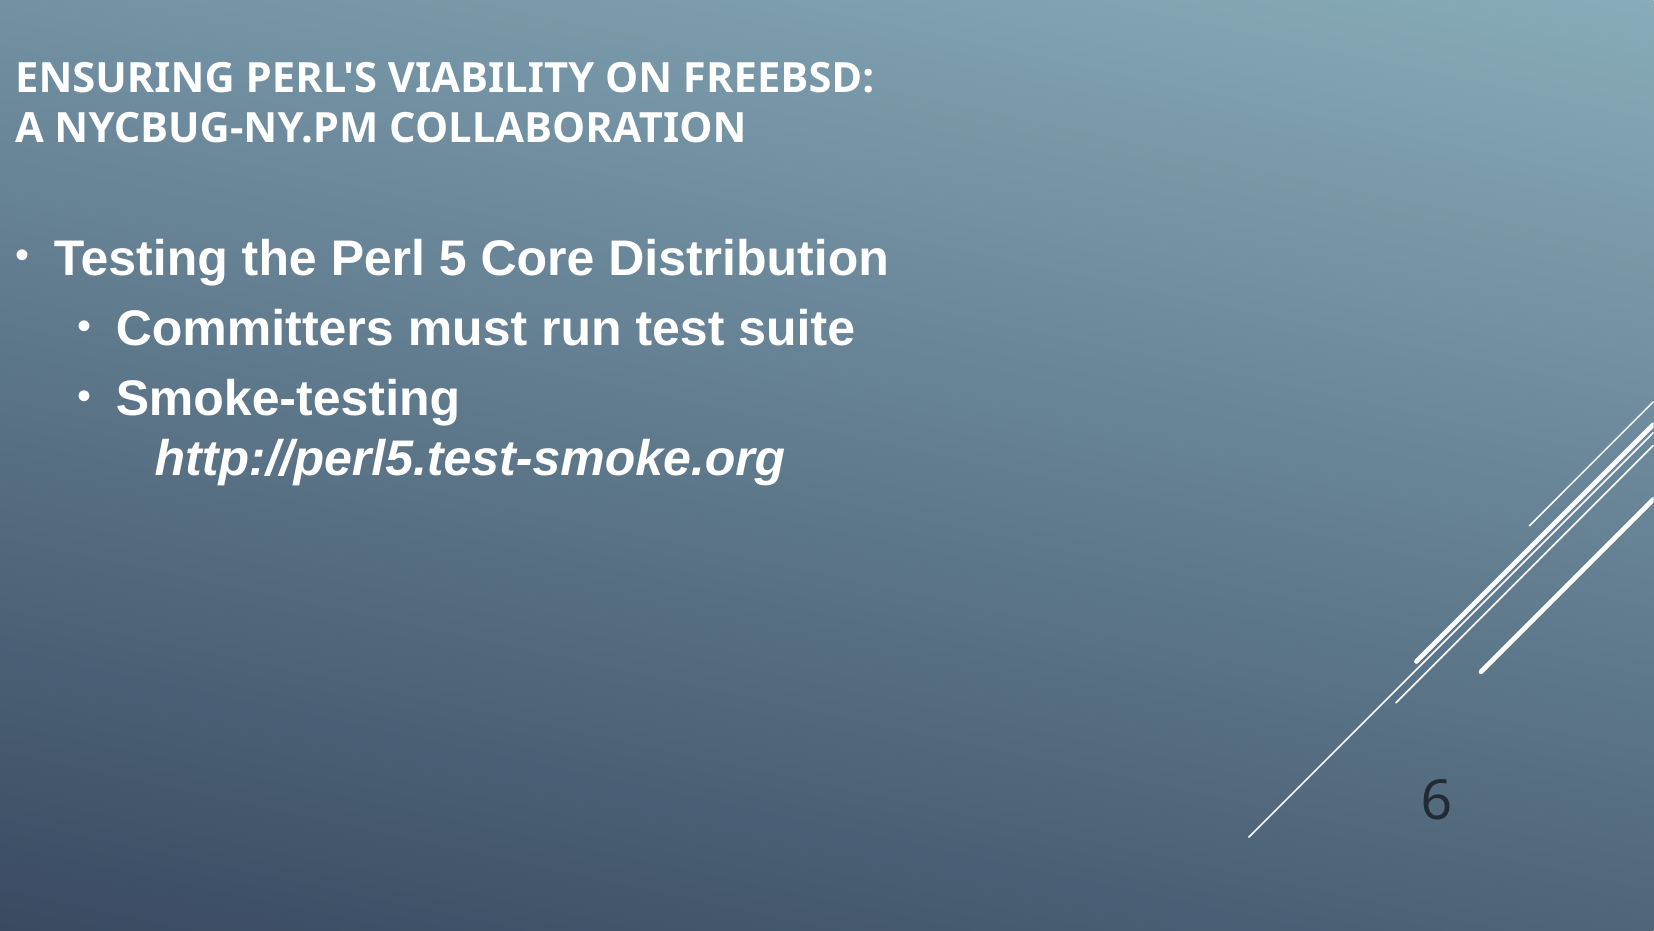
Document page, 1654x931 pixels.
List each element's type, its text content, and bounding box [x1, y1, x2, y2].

title Ensuring Perl's Viability on FreeBSD: A NYCBUG-NY.PM Collaboration [0, 36, 1148, 166]
subtitle Testing the Perl 5 Core Distribution Committers must run test suite Smoke-testing http://perl5.test-smoke.org [0, 217, 1489, 871]
